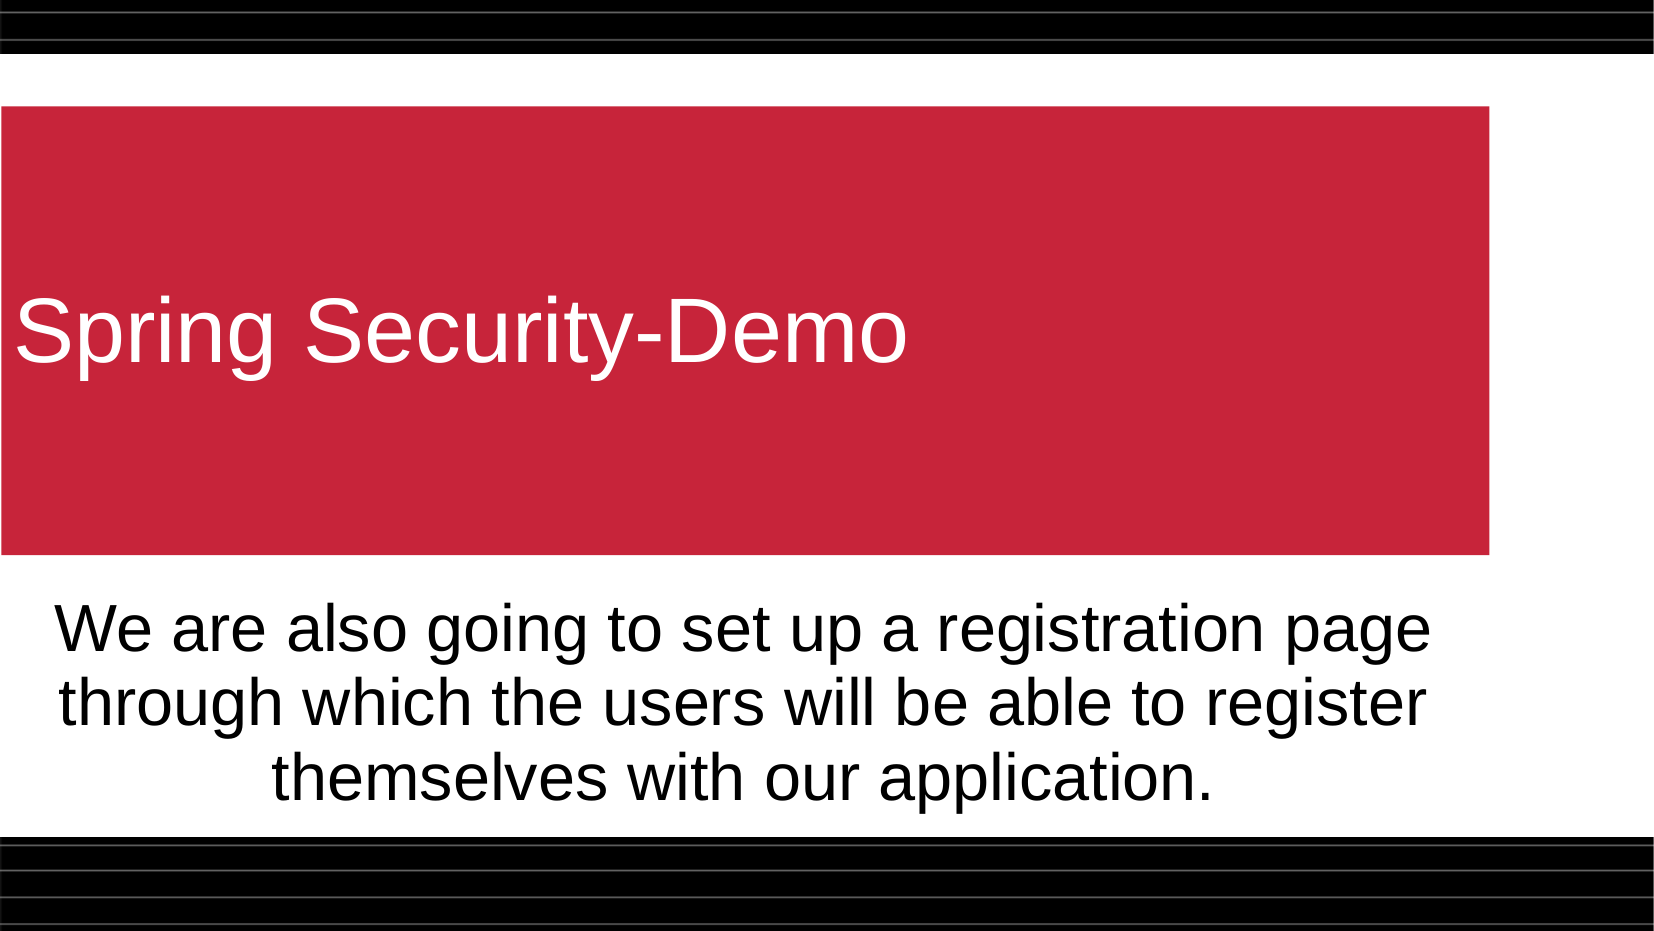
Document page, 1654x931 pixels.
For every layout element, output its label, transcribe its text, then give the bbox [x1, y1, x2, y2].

title Spring Security-Demo [1, 106, 1490, 556]
subtitle We are also going to set up a registration page through which the users will be able to register themselves with our application. [0, 590, 1489, 931]
picture [0, 0, 1654, 54]
picture [1489, 837, 1654, 931]
